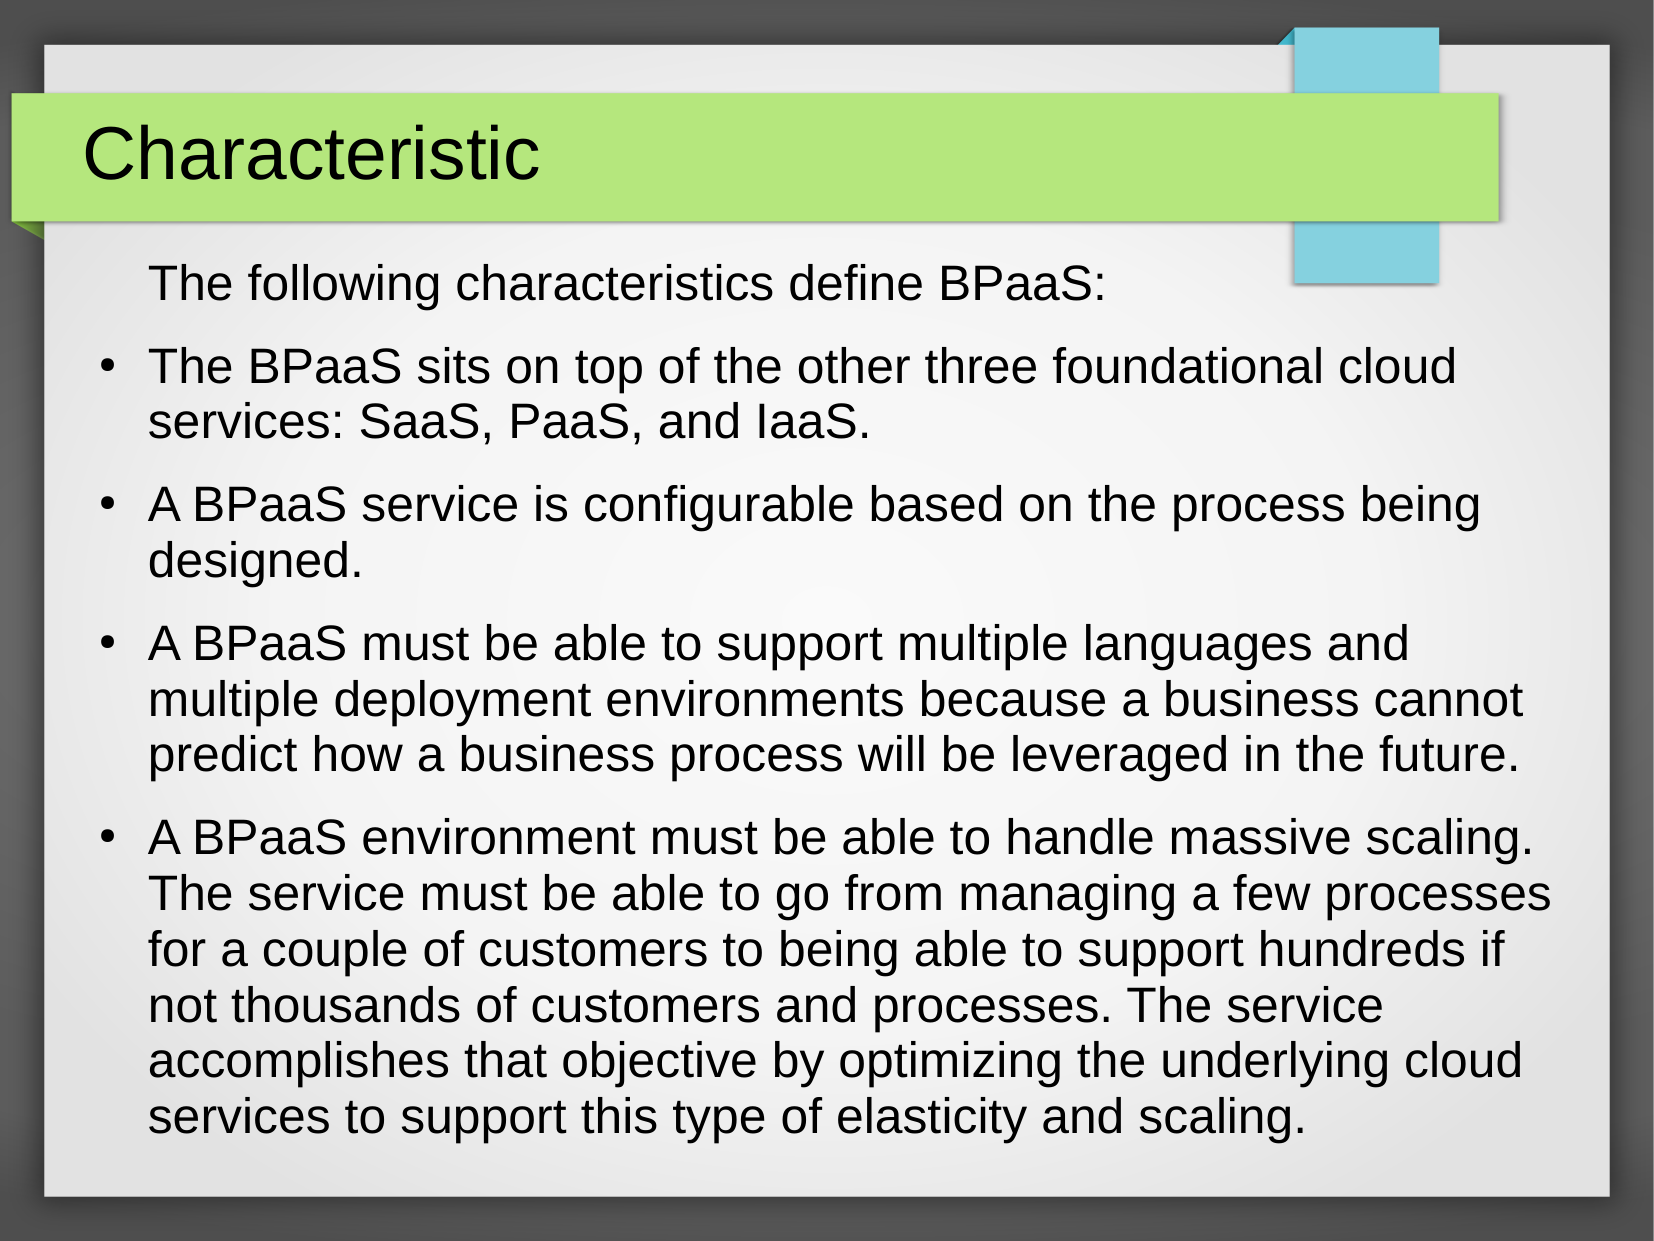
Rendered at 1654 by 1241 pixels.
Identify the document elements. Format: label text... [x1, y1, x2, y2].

list The following characteristics define BPaaS: The BPaaS sits on top of the other three foundational cloud services: SaaS, PaaS, and IaaS. A BPaaS service is configurable based on the process being designed. A BPaaS must be able to support multiple languages and multiple deployment environments because a business cannot predict how a business process will be leveraged in the future. A BPaaS environment must be able to handle massive scaling. The service must be able to go from managing a few processes for a couple of customers to being able to support hundreds if not thousands of customers and processes. The service accomplishes that objective by optimizing the underlying cloud services to support this type of elasticity and scaling. [82, 255, 1571, 1156]
title Characteristic [82, 94, 1264, 213]
picture [0, 0, 1654, 1241]
